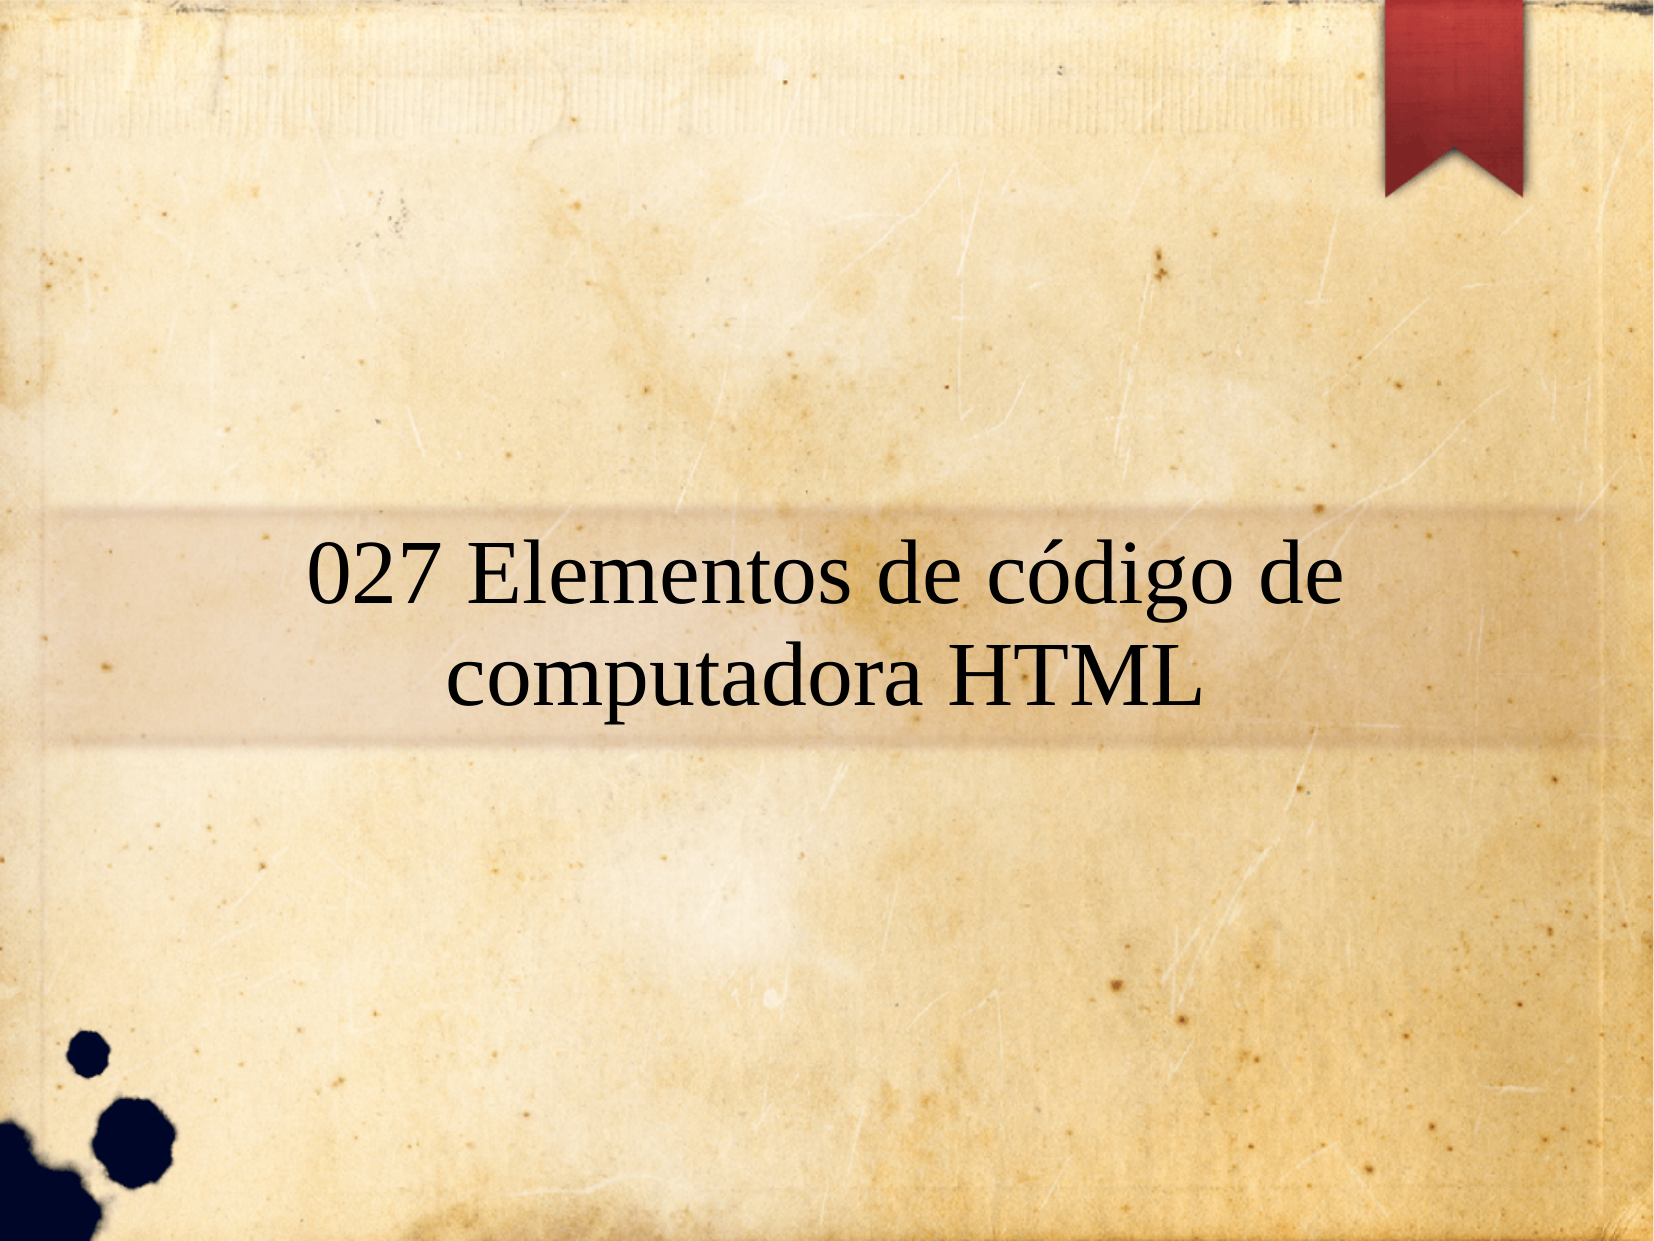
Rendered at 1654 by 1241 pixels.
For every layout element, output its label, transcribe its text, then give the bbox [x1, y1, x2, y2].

title 027 Elementos de código de computadora HTML [82, 519, 1571, 727]
picture [0, 0, 1654, 1241]
